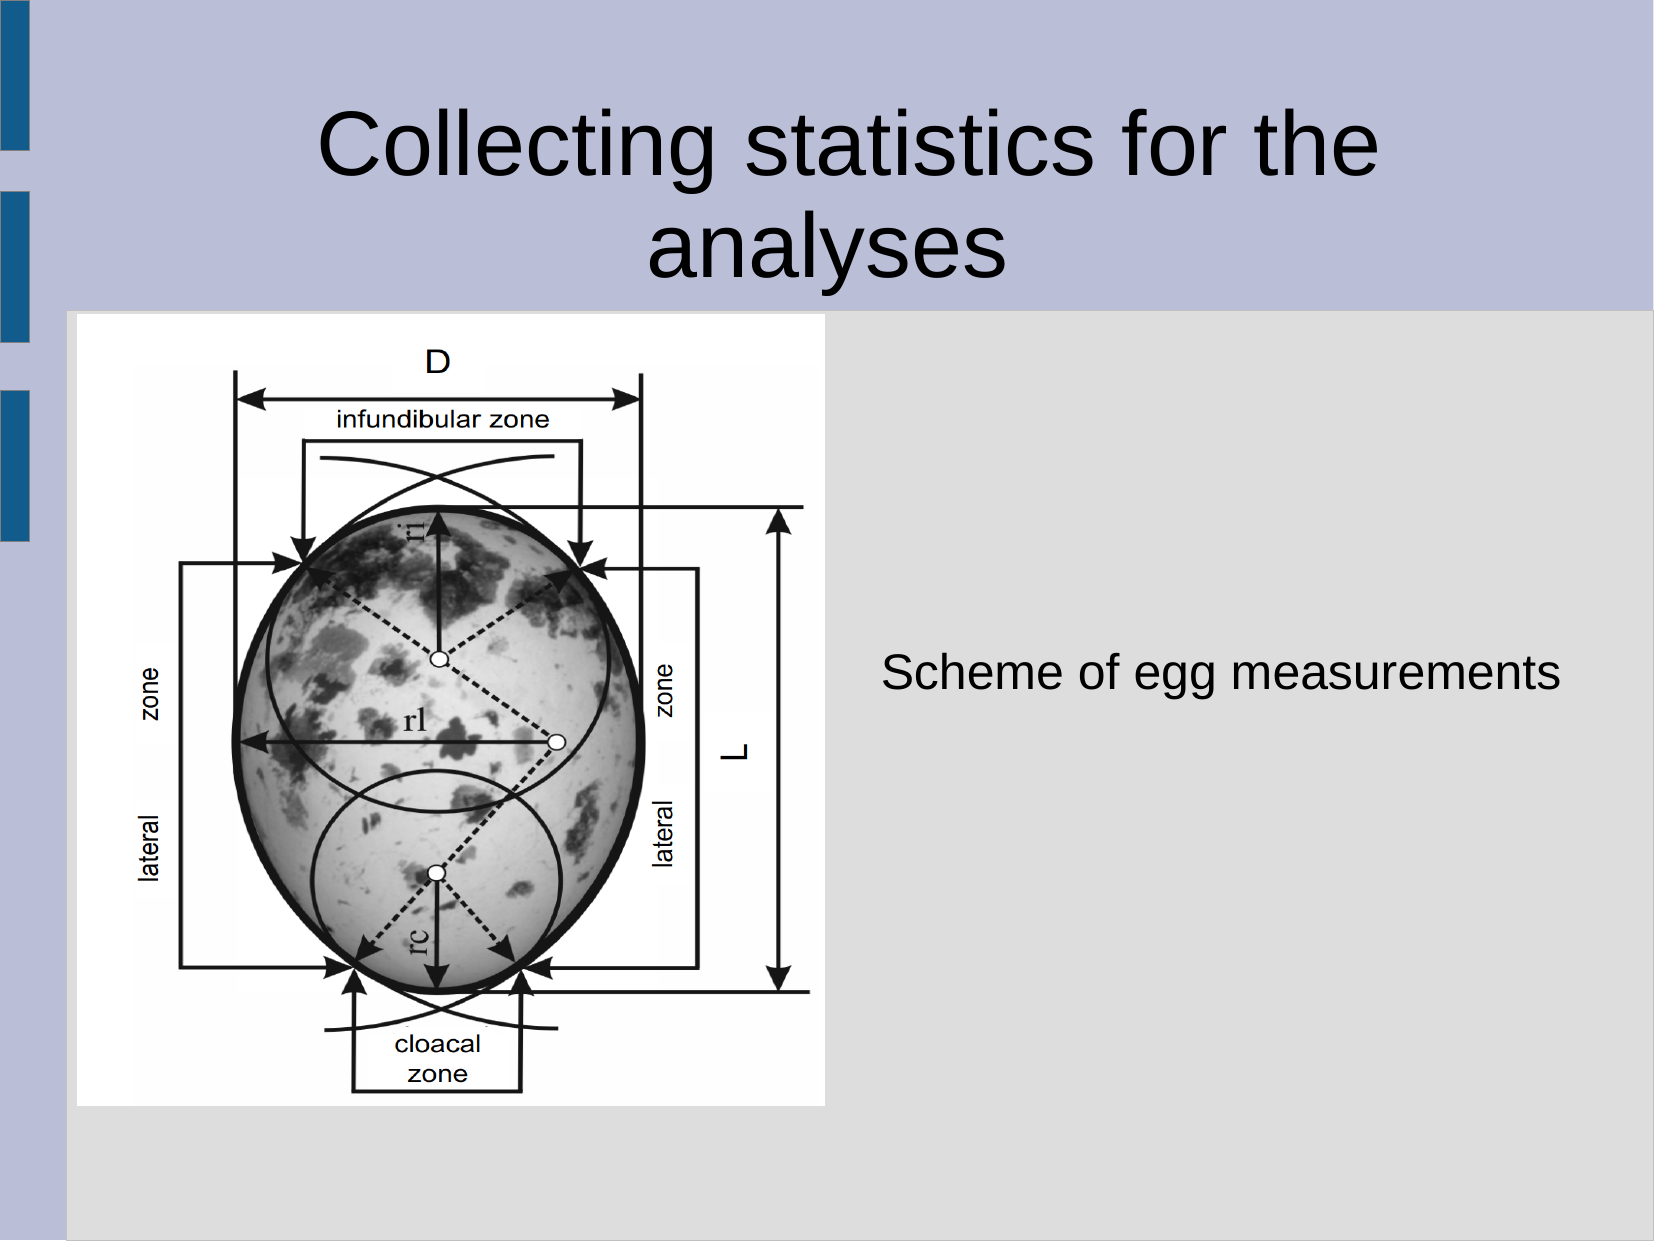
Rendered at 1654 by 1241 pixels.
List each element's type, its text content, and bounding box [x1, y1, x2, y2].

list Scheme of egg measurements [826, 643, 1636, 991]
picture [77, 314, 826, 1106]
title Collecting statistics for the analyses [121, 91, 1534, 299]
